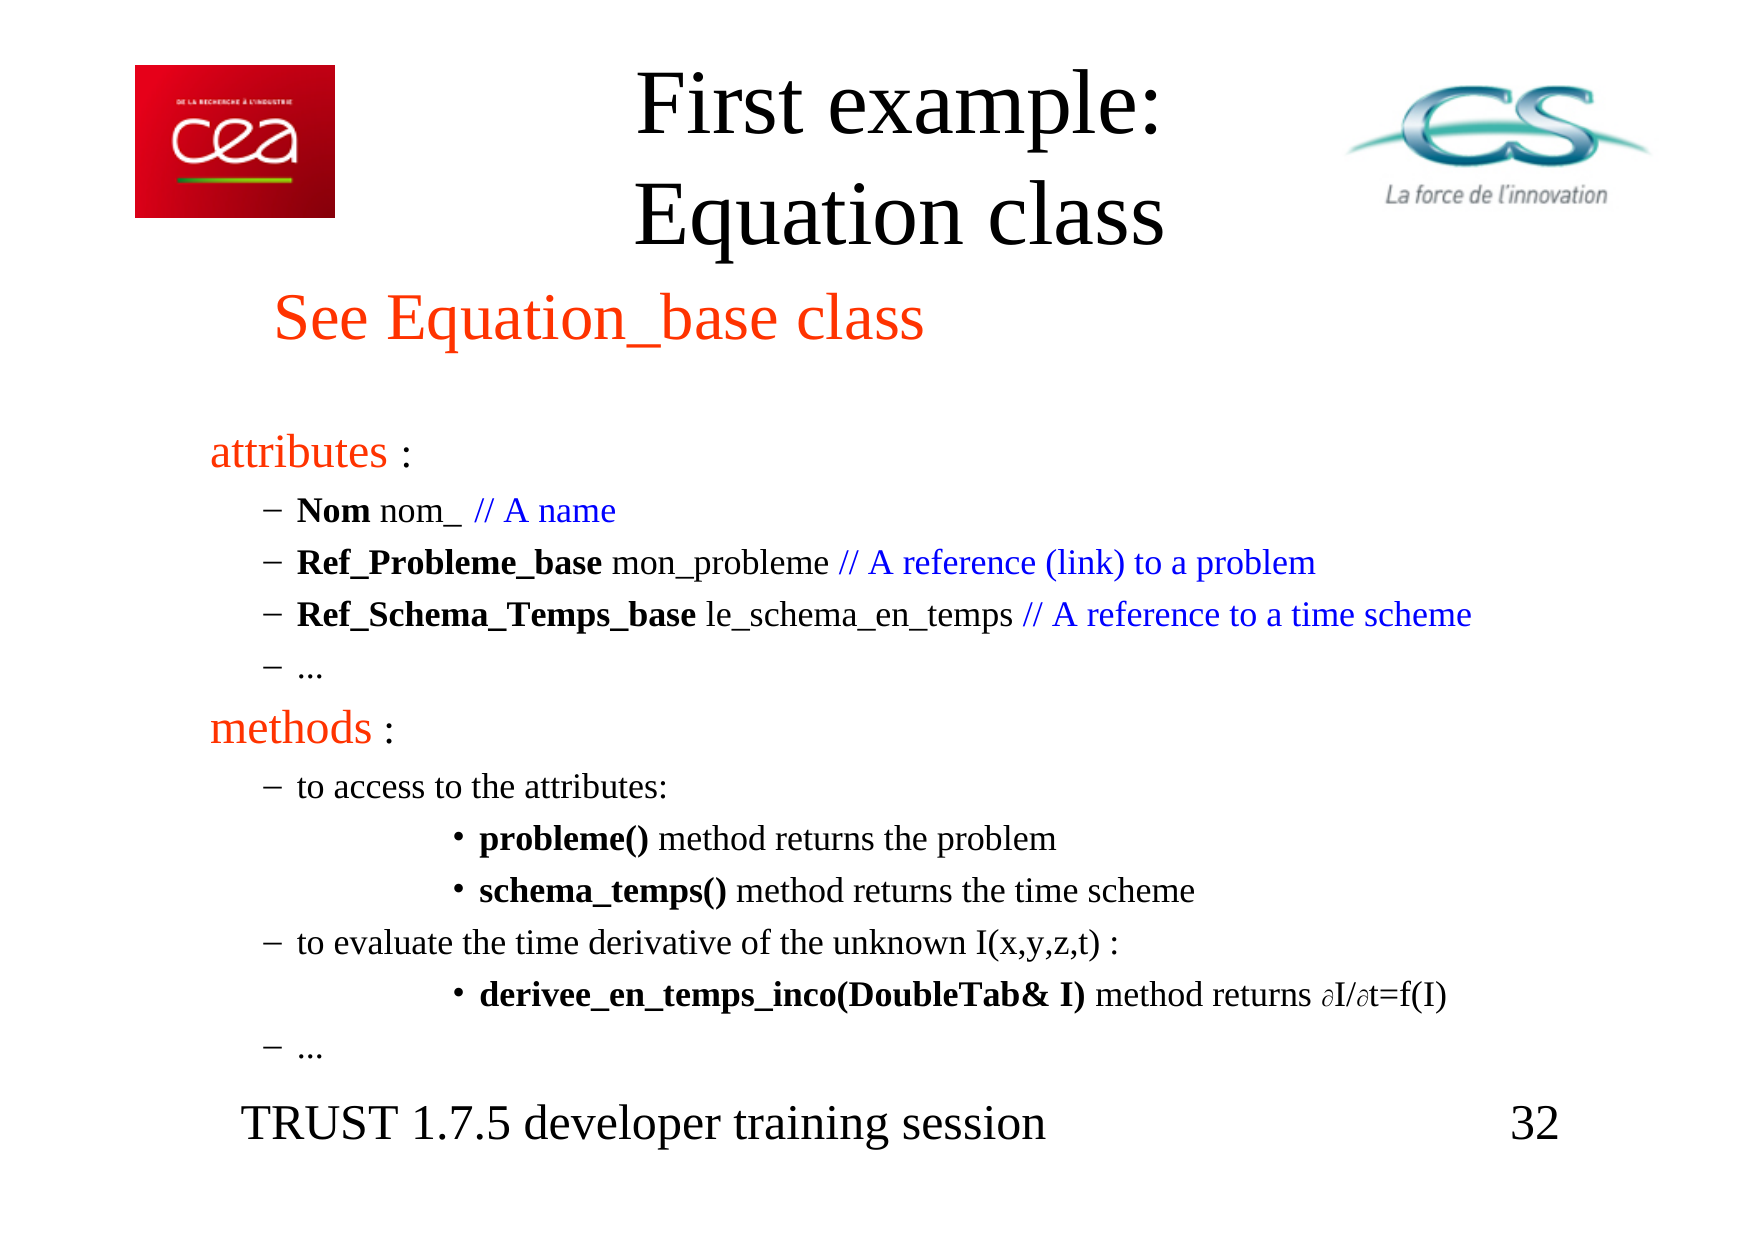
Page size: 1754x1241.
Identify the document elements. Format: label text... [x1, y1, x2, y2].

picture [135, 65, 224, 218]
picture [1576, 73, 1662, 218]
list attributes : Nom nom_ // A name Ref_Probleme_base mon_probleme // A reference (link) to a problem Ref_Schema_Temps_base le_schema_en_temps // A reference to a time scheme ... methods : to access to the attributes: probleme() method returns the problem schema_temps() method returns the time scheme to evaluate the time derivative of the unknown I(x,y,z,t) : derivee_en_temps_inco(DoubleTab& I) method returns ¶I/¶t=f(I) ... [194, 412, 1546, 1087]
title First example: Equation class [224, 34, 1576, 271]
list See Equation_base class [257, 264, 1608, 413]
